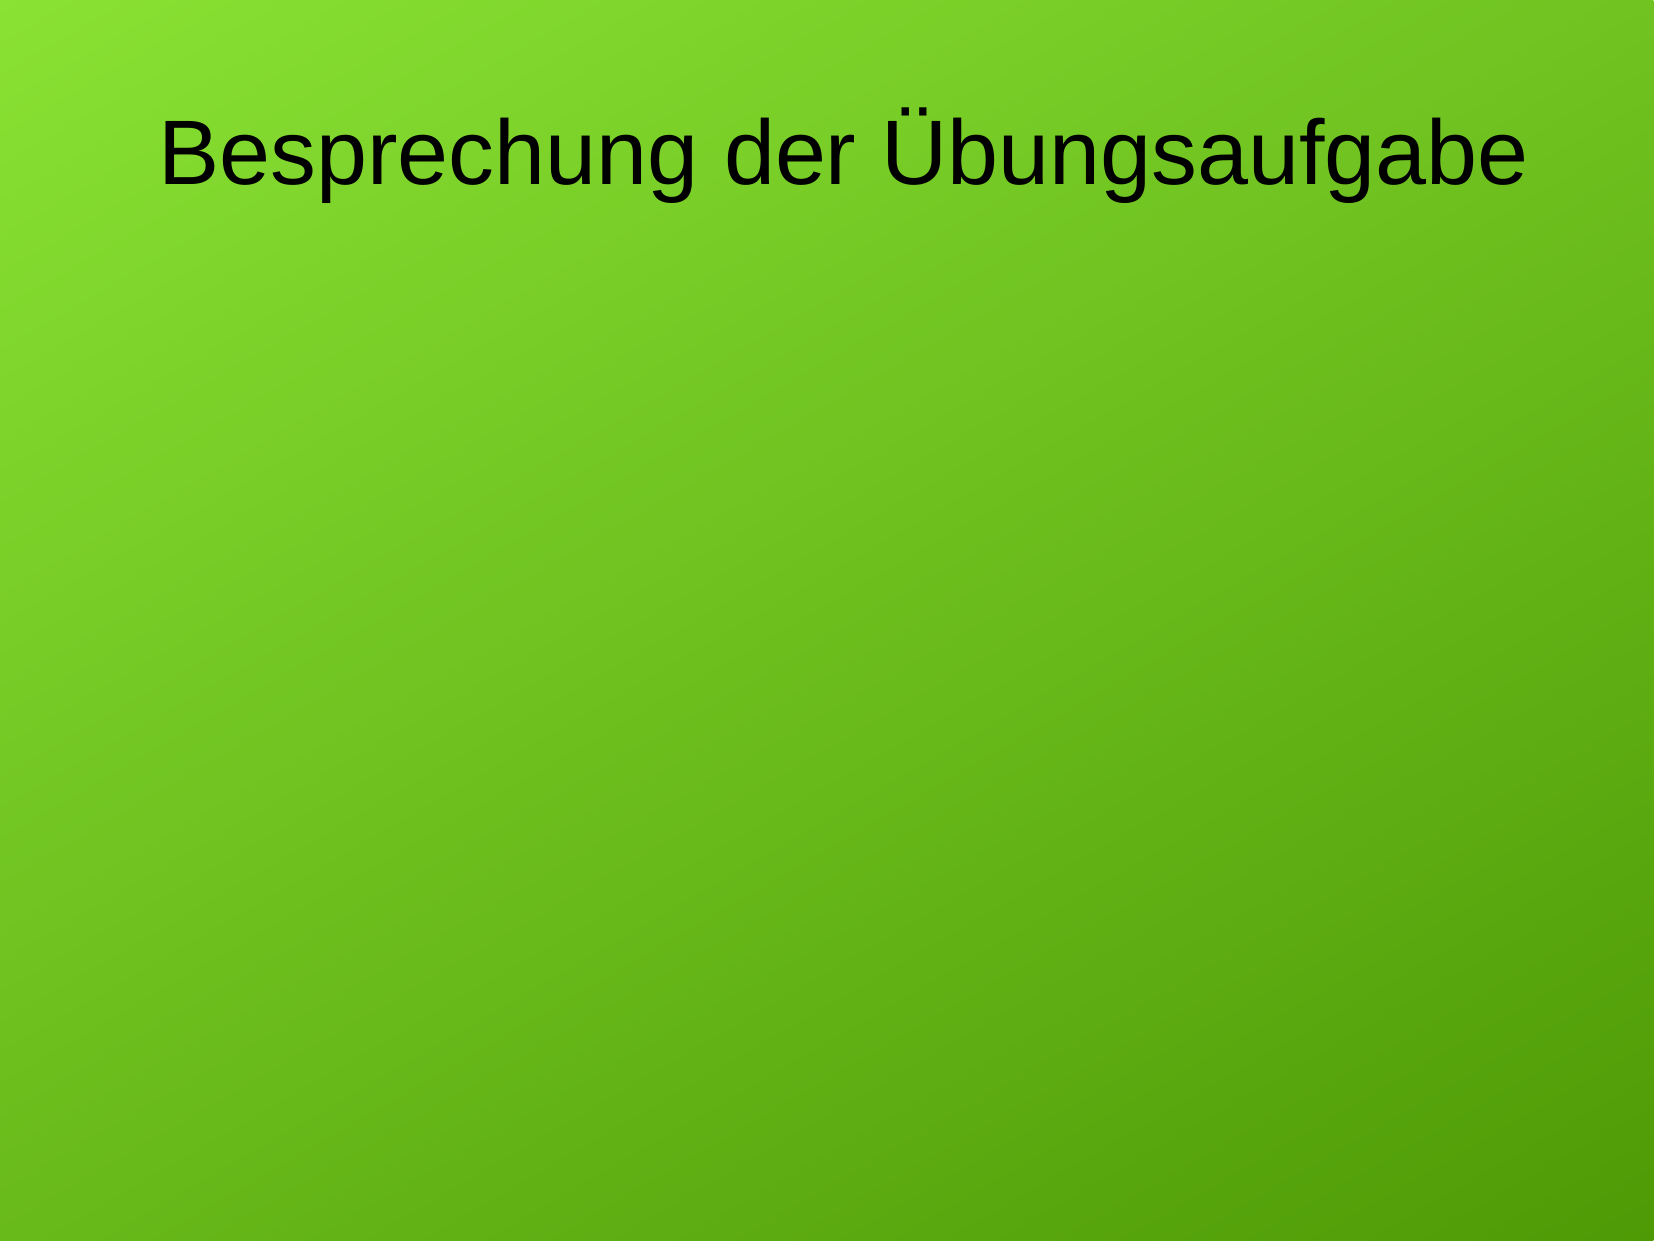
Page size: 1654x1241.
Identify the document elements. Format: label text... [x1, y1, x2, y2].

title Besprechung der Übungsaufgabe [82, 49, 1571, 257]
